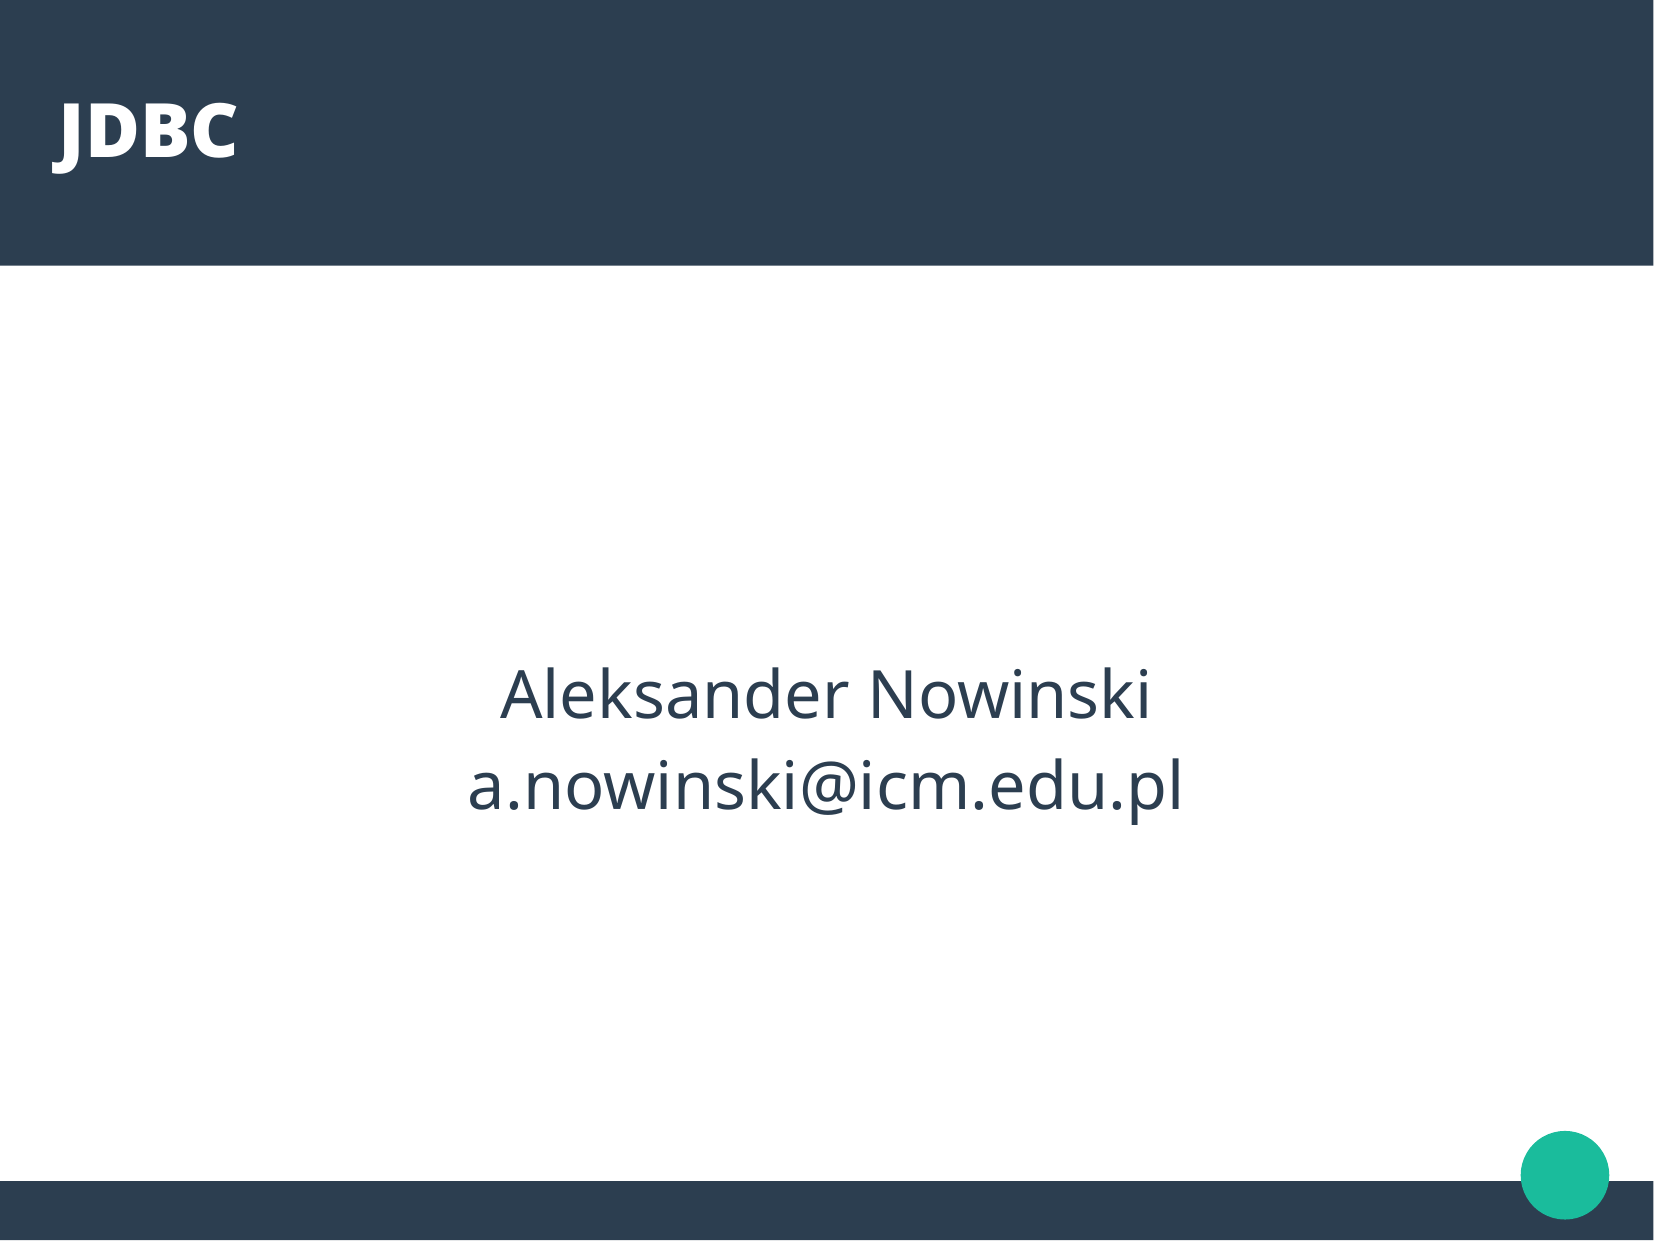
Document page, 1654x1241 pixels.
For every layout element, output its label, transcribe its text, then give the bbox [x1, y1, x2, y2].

subtitle Aleksander Nowinski a.nowinski@icm.edu.pl [59, 324, 1595, 1152]
title JDBC [59, 24, 1595, 232]
